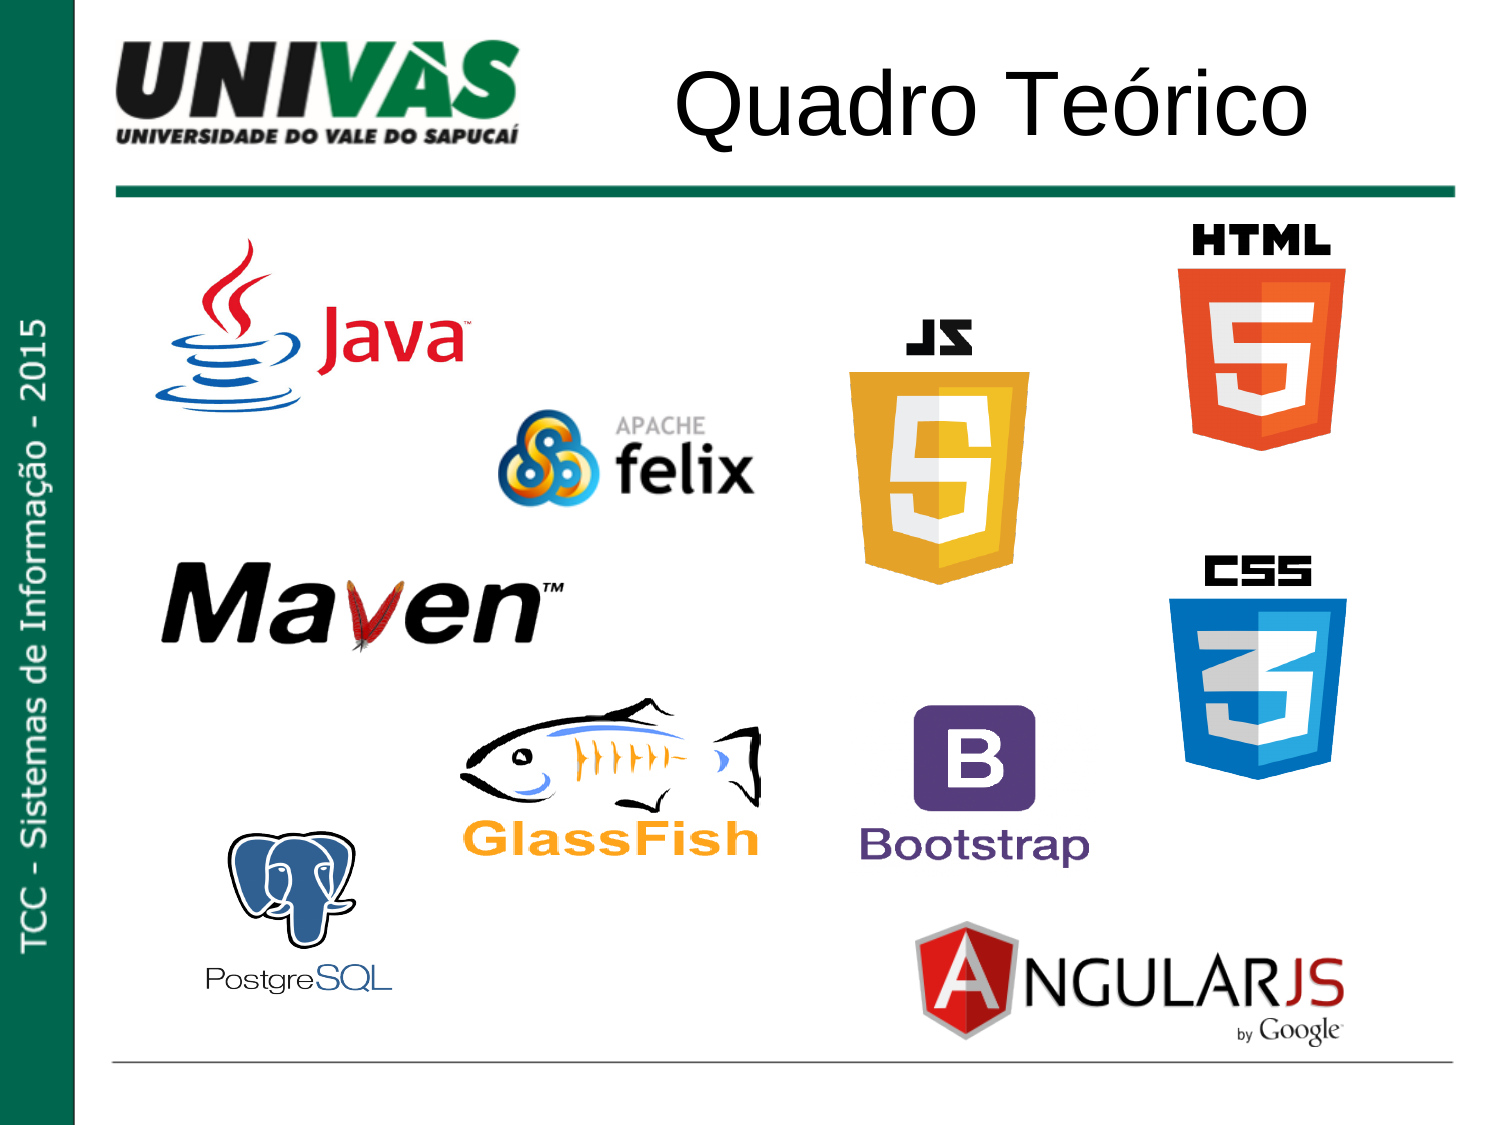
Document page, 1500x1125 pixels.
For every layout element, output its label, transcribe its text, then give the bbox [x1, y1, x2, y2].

picture [0, 0, 1500, 1125]
title Quadro Teórico [531, 23, 1454, 174]
